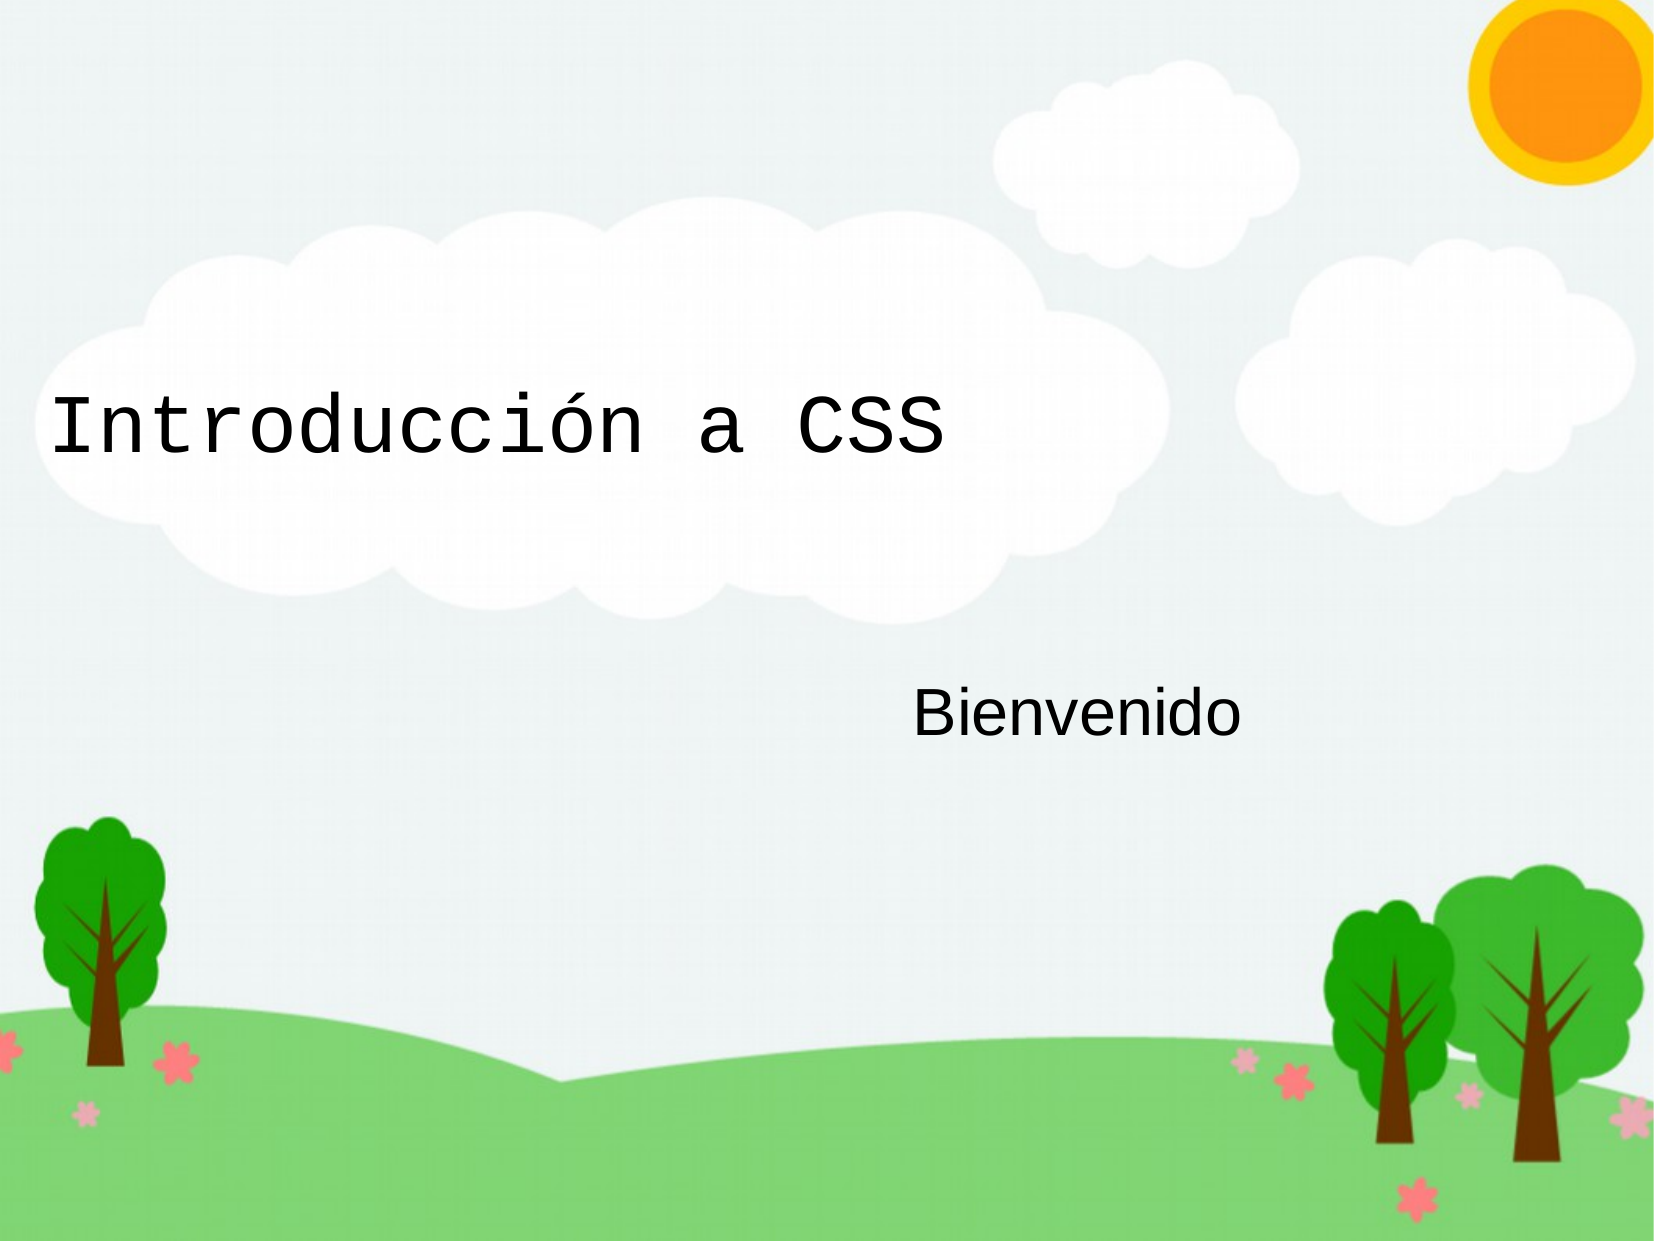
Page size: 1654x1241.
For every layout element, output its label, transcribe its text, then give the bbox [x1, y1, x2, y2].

subtitle Bienvenido [661, 632, 1512, 792]
picture [0, 0, 1654, 1241]
title Introducción a CSS [47, 283, 1512, 577]
